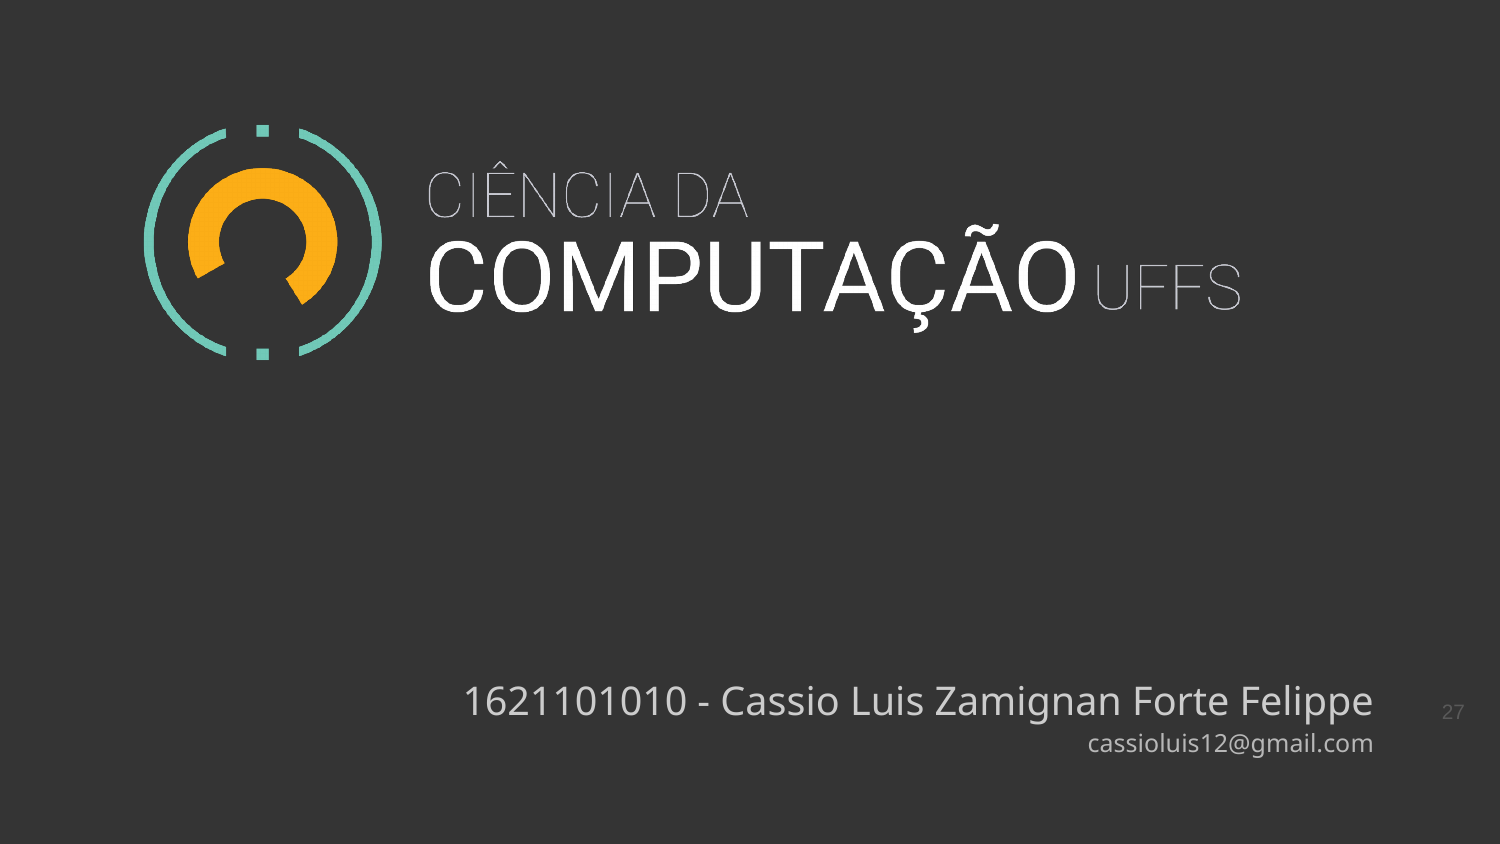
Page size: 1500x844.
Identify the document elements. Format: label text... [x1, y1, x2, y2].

picture [110, 100, 1240, 378]
text_box 1621101010 - Cassio Luis Zamignan Forte Felippe cassioluis12@gmail.com [110, 653, 1390, 773]
slide_number <number> [1389, 679, 1480, 744]
